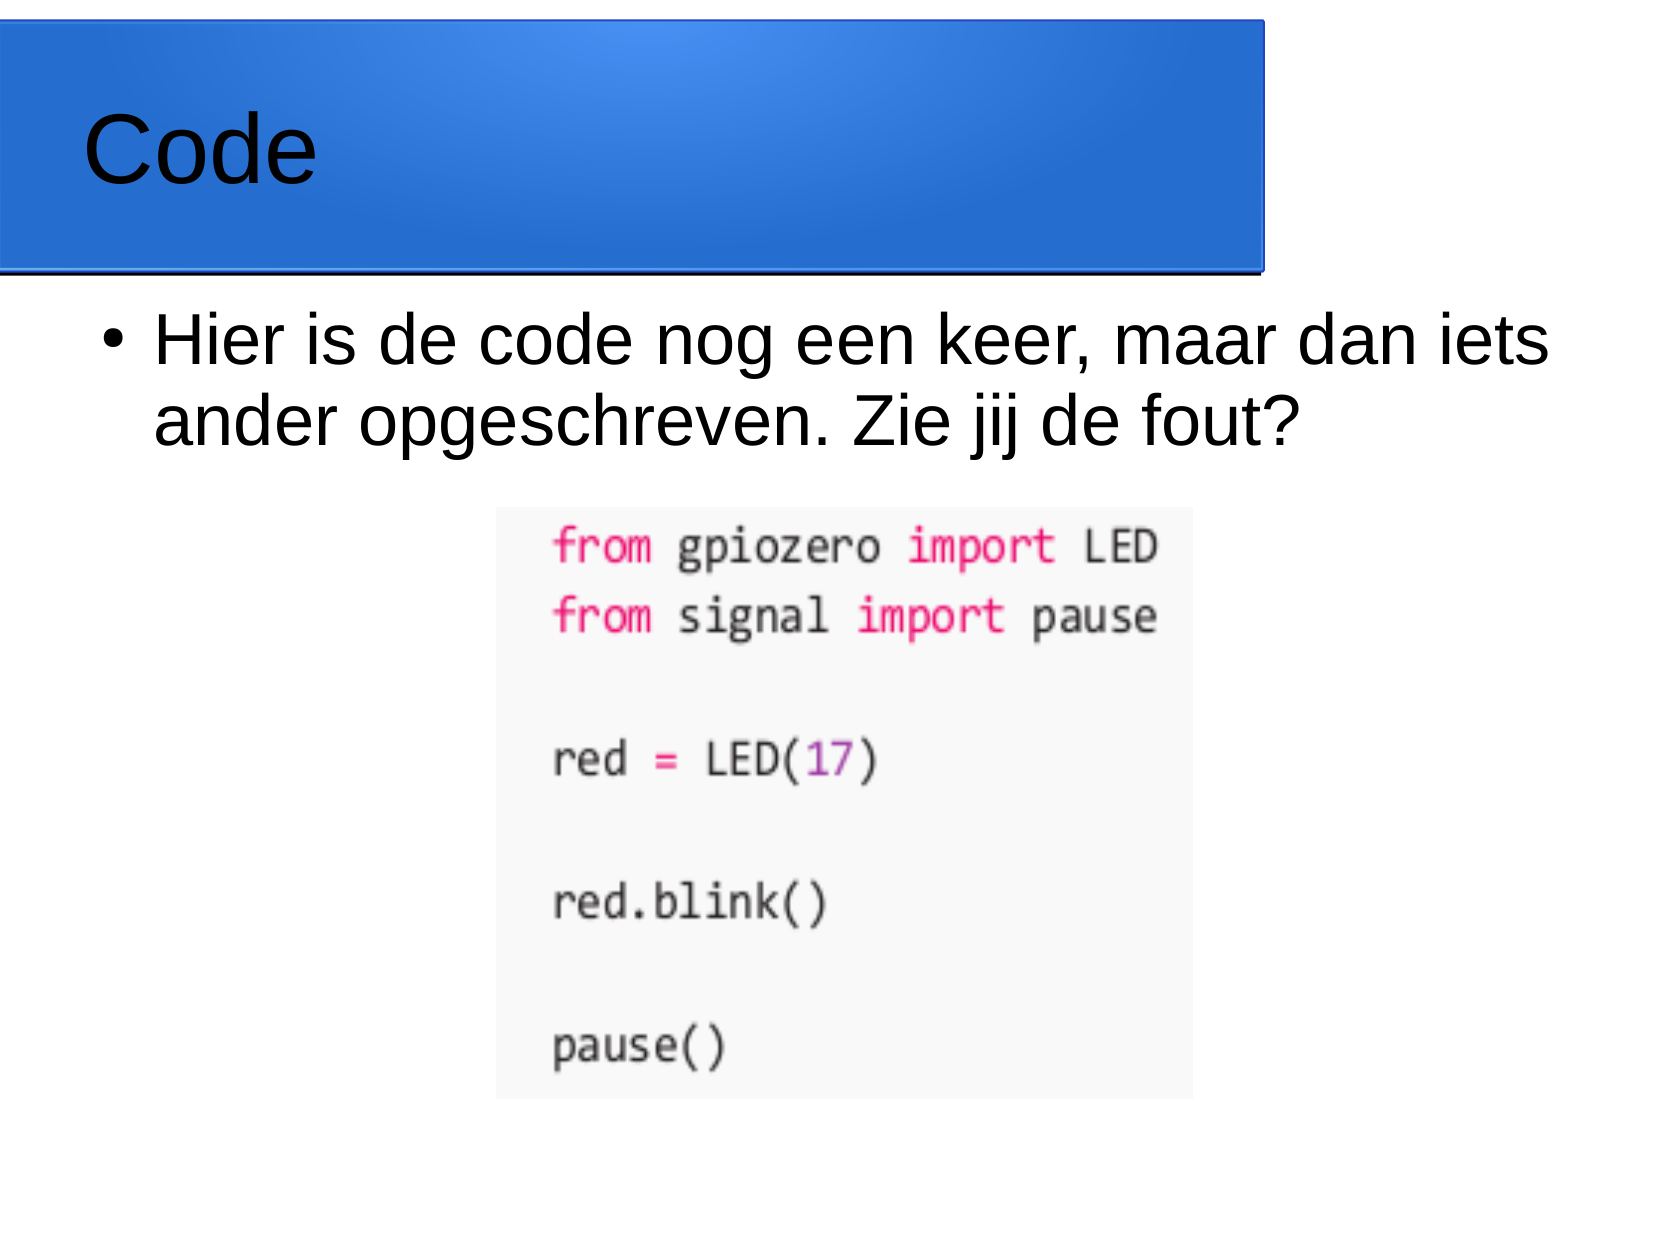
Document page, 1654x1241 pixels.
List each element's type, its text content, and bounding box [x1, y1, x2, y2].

picture [496, 507, 1193, 1099]
list Hier is de code nog een keer, maar dan iets ander opgeschreven. Zie jij de fout? [82, 299, 1571, 1019]
title Code [82, 47, 1235, 252]
